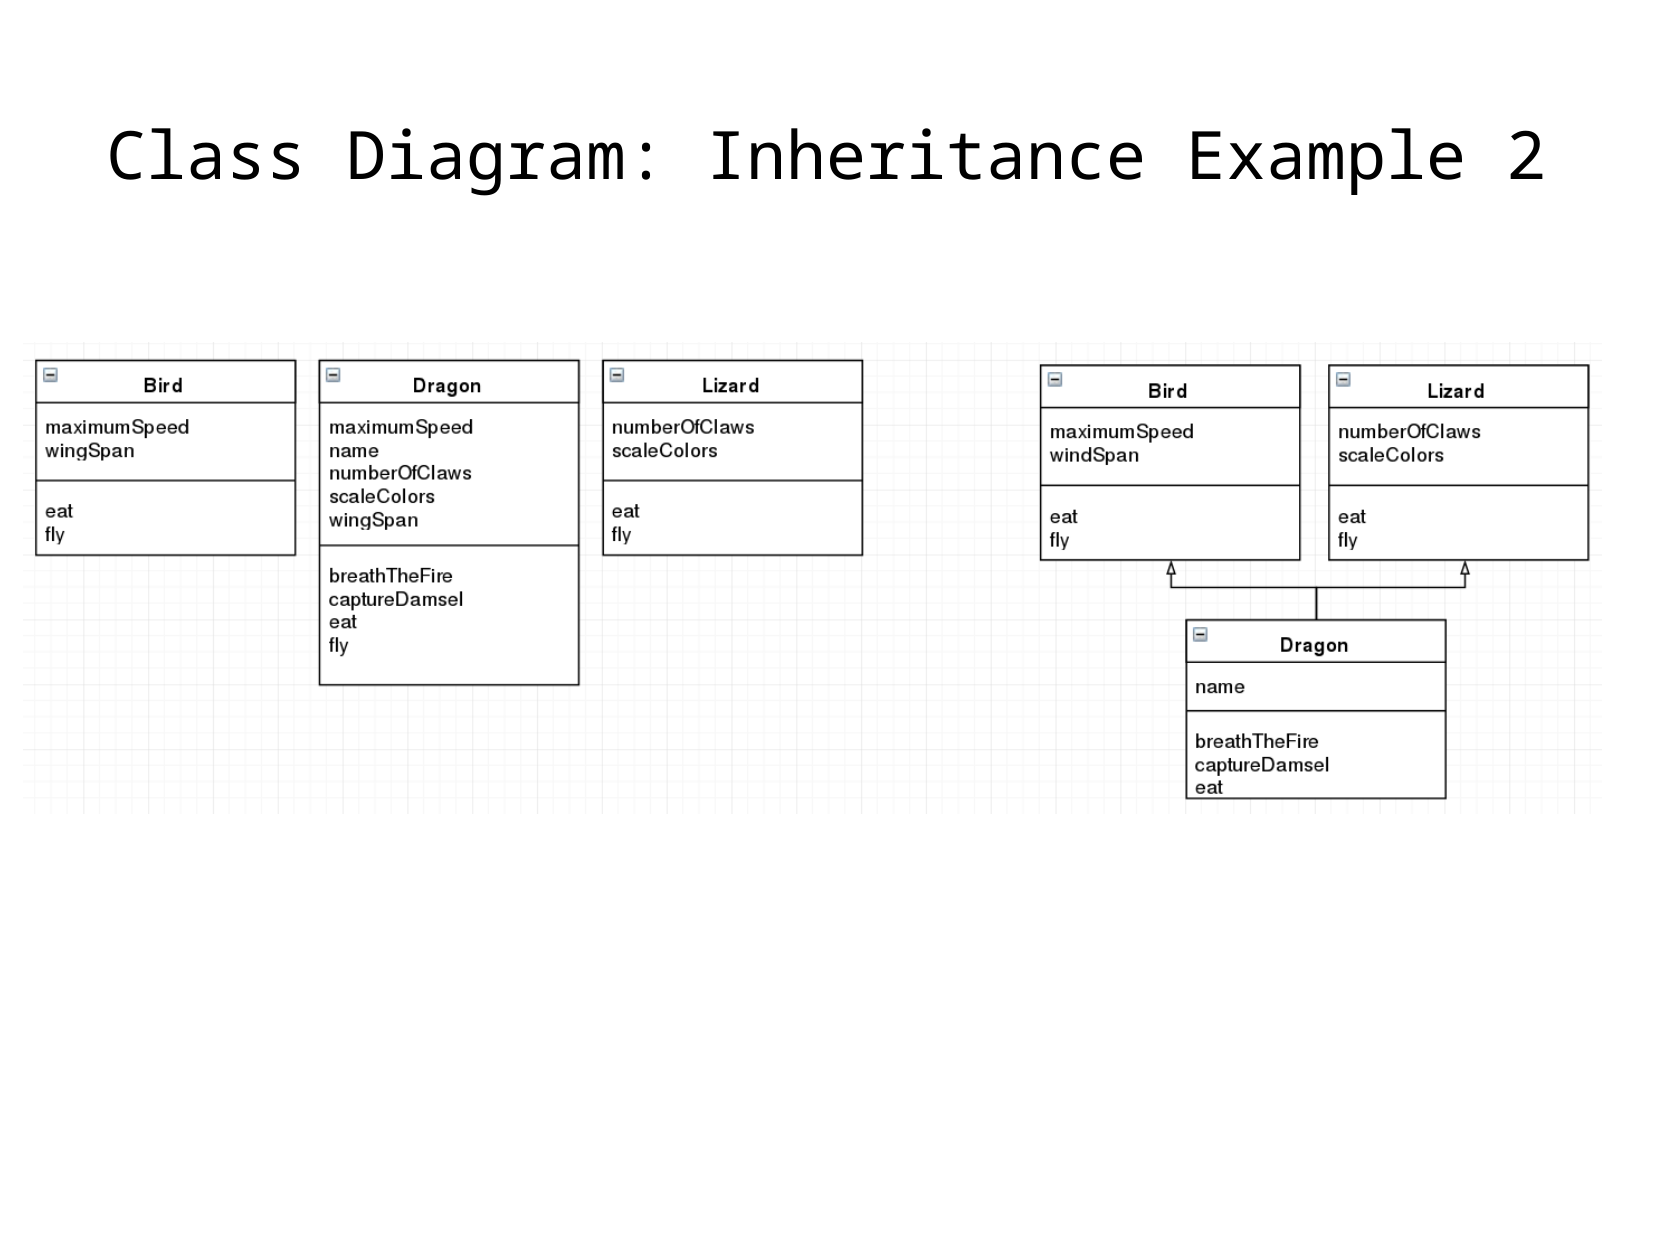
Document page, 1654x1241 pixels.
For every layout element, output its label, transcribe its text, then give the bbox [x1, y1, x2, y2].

title Class Diagram: Inheritance Example 2 [82, 49, 1571, 257]
picture [23, 342, 1602, 814]
